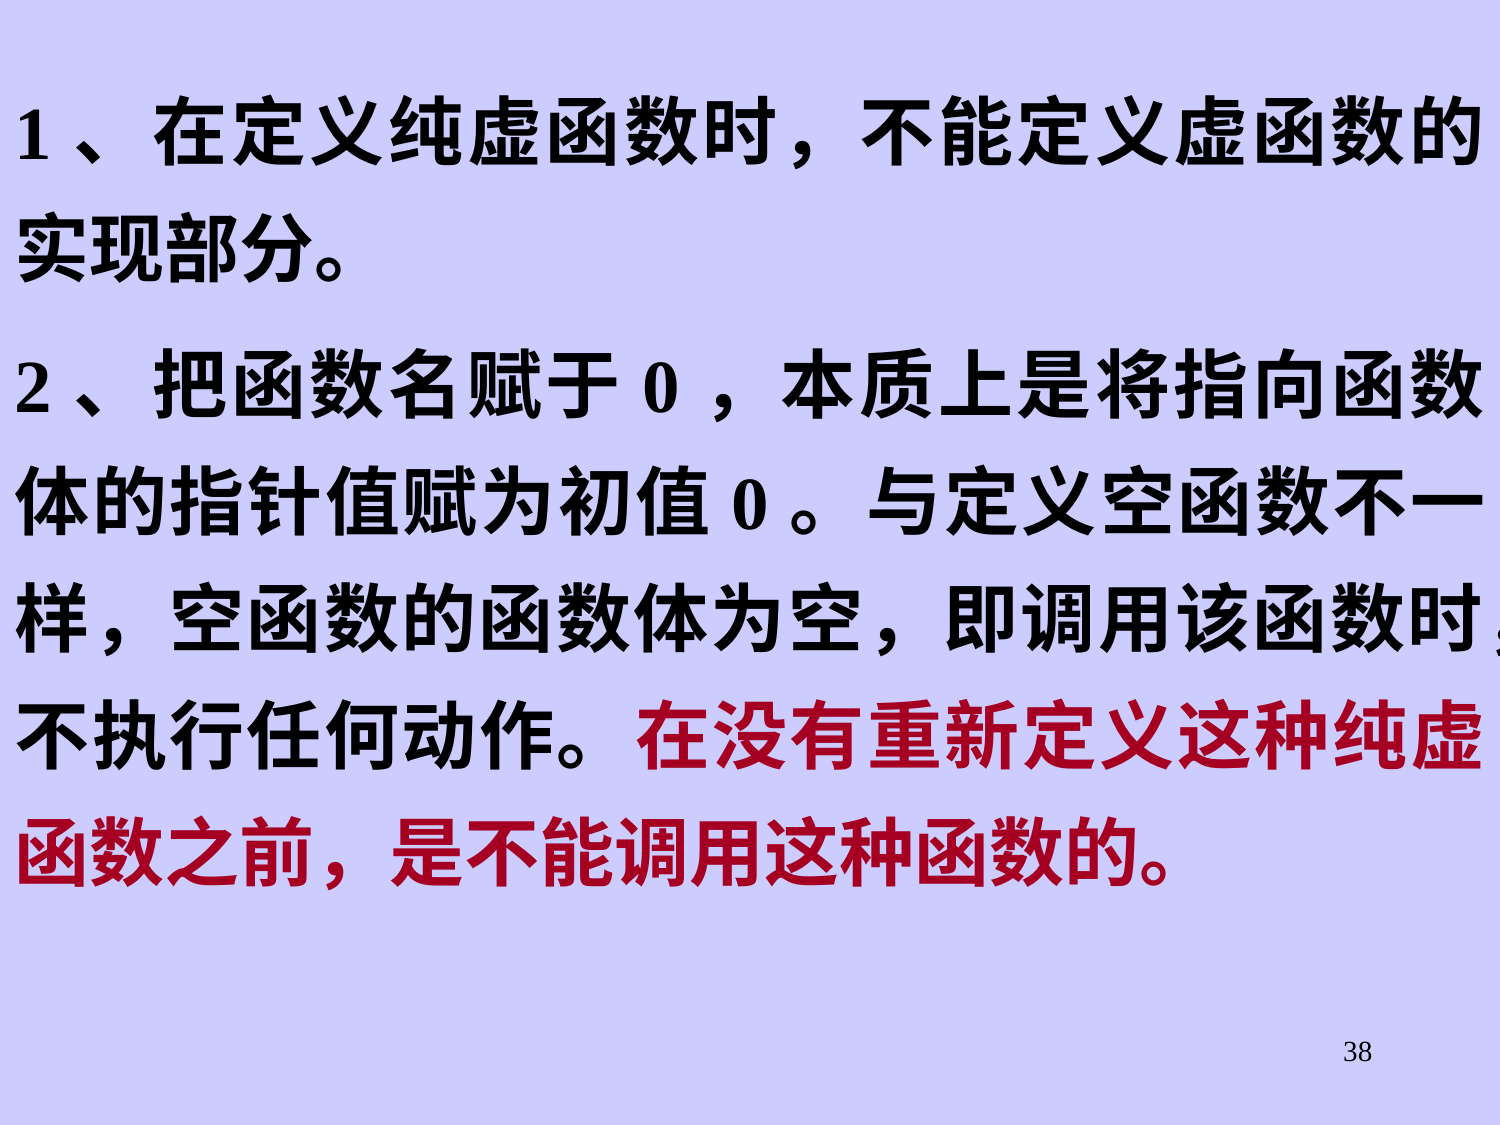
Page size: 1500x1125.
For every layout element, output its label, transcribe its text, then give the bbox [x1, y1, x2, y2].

text_box <编号> [1074, 1025, 1388, 1101]
text_box 1、在定义纯虚函数时，不能定义虚函数的实现部分。 2、把函数名赋于0，本质上是将指向函数体的指针值赋为初值0。与定义空函数不一样，空函数的函数体为空，即调用该函数时，不执行任何动作。在没有重新定义这种纯虚函数之前，是不能调用这种函数的。 [0, 50, 1500, 904]
